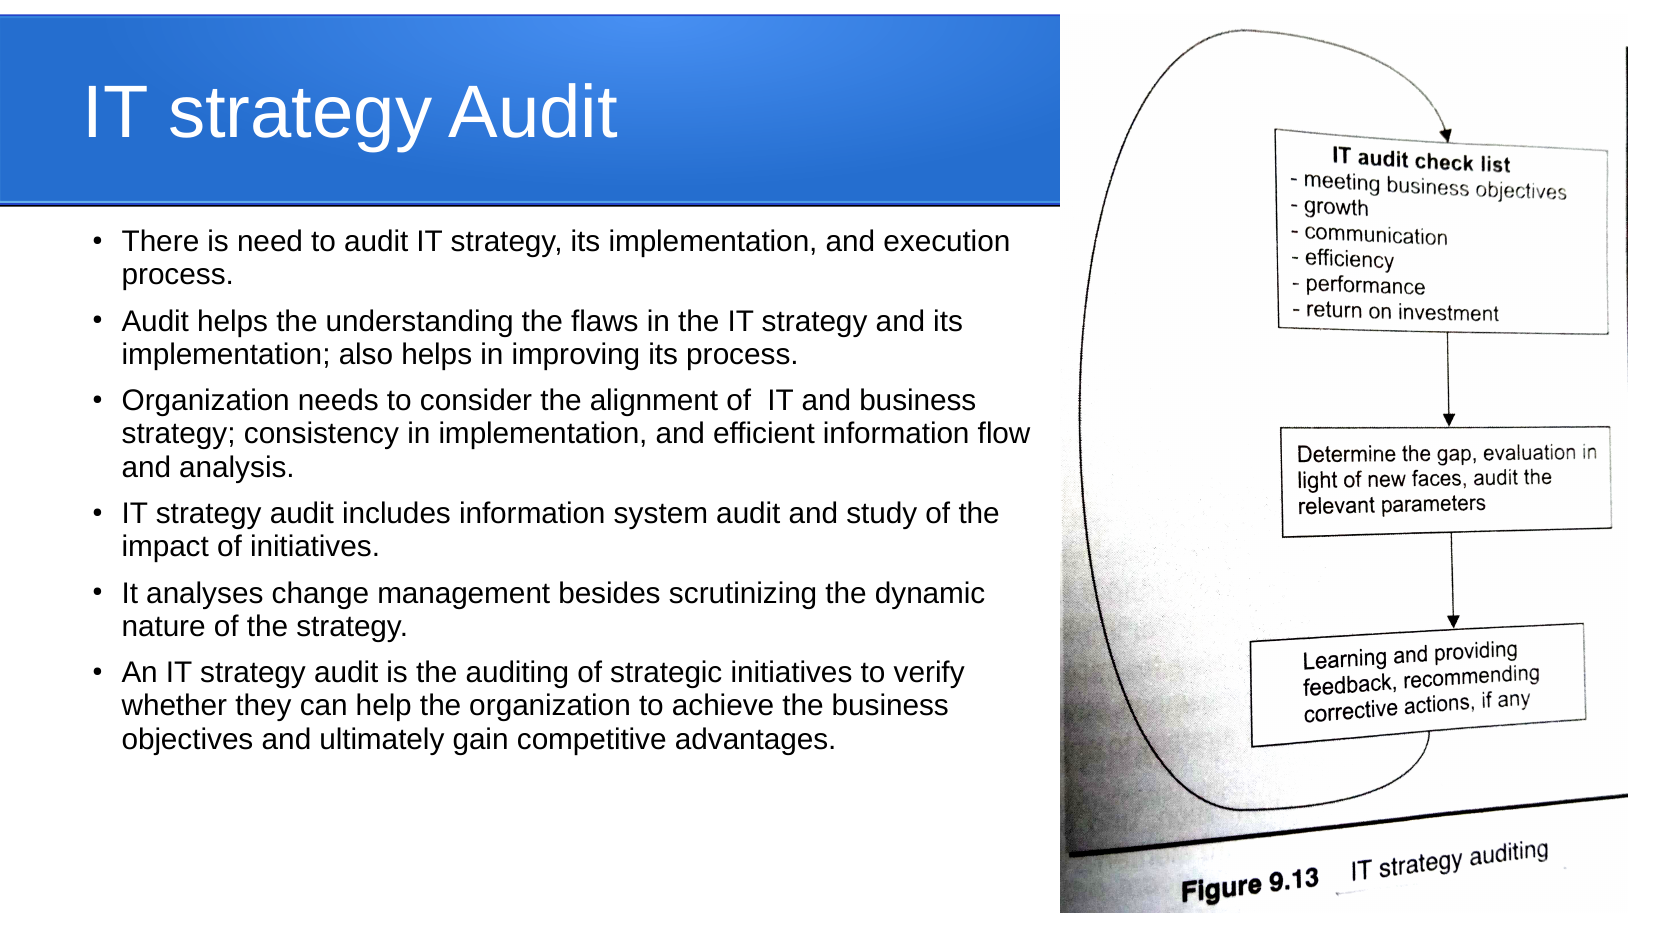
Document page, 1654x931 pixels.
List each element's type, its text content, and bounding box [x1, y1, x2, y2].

picture [1060, 15, 1628, 913]
list There is need to audit IT strategy, its implementation, and execution process. Audit helps the understanding the flaws in the IT strategy and its implementation; also helps in improving its process. Organization needs to consider the alignment of IT and business strategy; consistency in implementation, and efficient information flow and analysis. IT strategy audit includes information system audit and study of the impact of initiatives. It analyses change management besides scrutinizing the dynamic nature of the strategy. An IT strategy audit is the auditing of strategic initiatives to verify whether they can help the organization to achieve the business objectives and ultimately gain competitive advantages. [82, 224, 1036, 764]
title IT strategy Audit [82, 35, 1060, 189]
